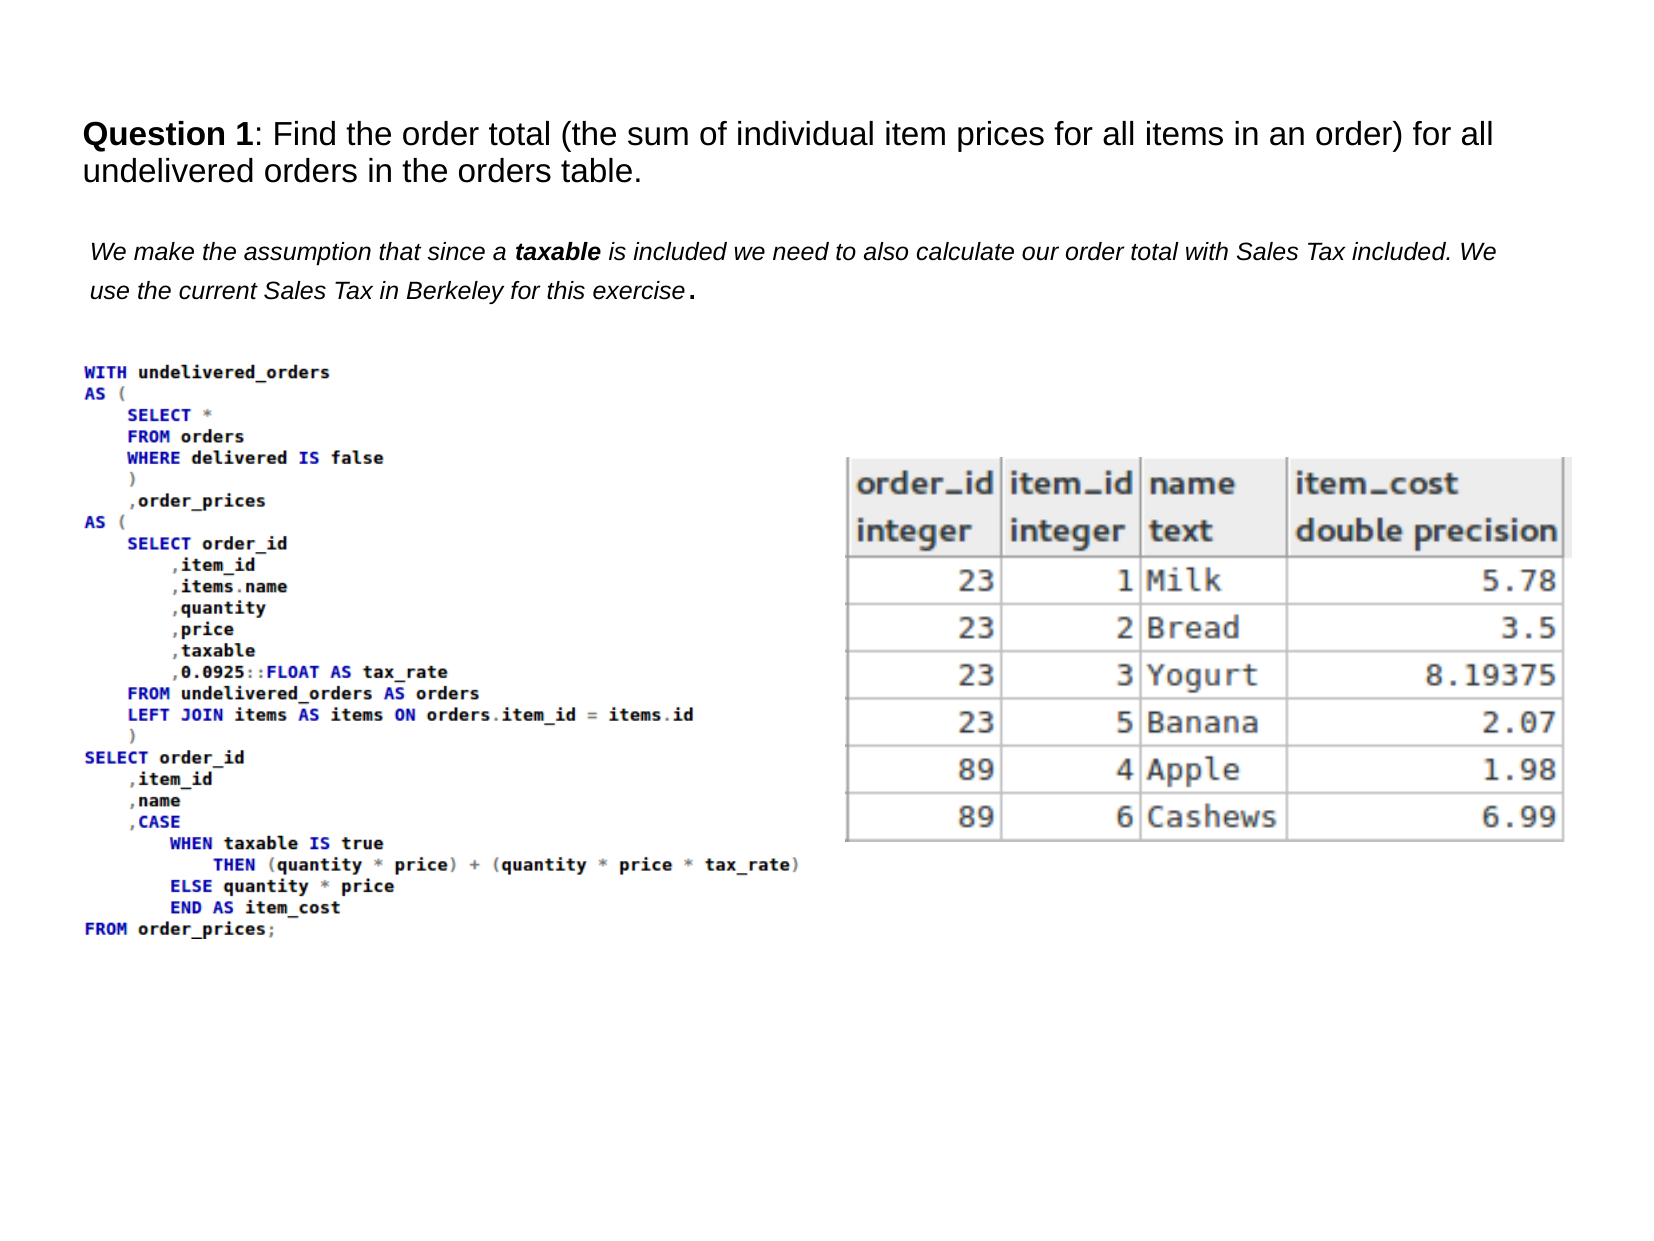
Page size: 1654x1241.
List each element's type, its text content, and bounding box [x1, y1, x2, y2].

title Question 1: Find the order total (the sum of individual item prices for all items in an order) for all undelivered orders in the orders table. [82, 49, 1571, 257]
picture [82, 361, 809, 939]
picture [845, 457, 1572, 842]
text_box We make the assumption that since a taxable is included we need to also calculate our order total with Sales Tax included. We use the current Sales Tax in Berkeley for this exercise. [75, 230, 1546, 316]
